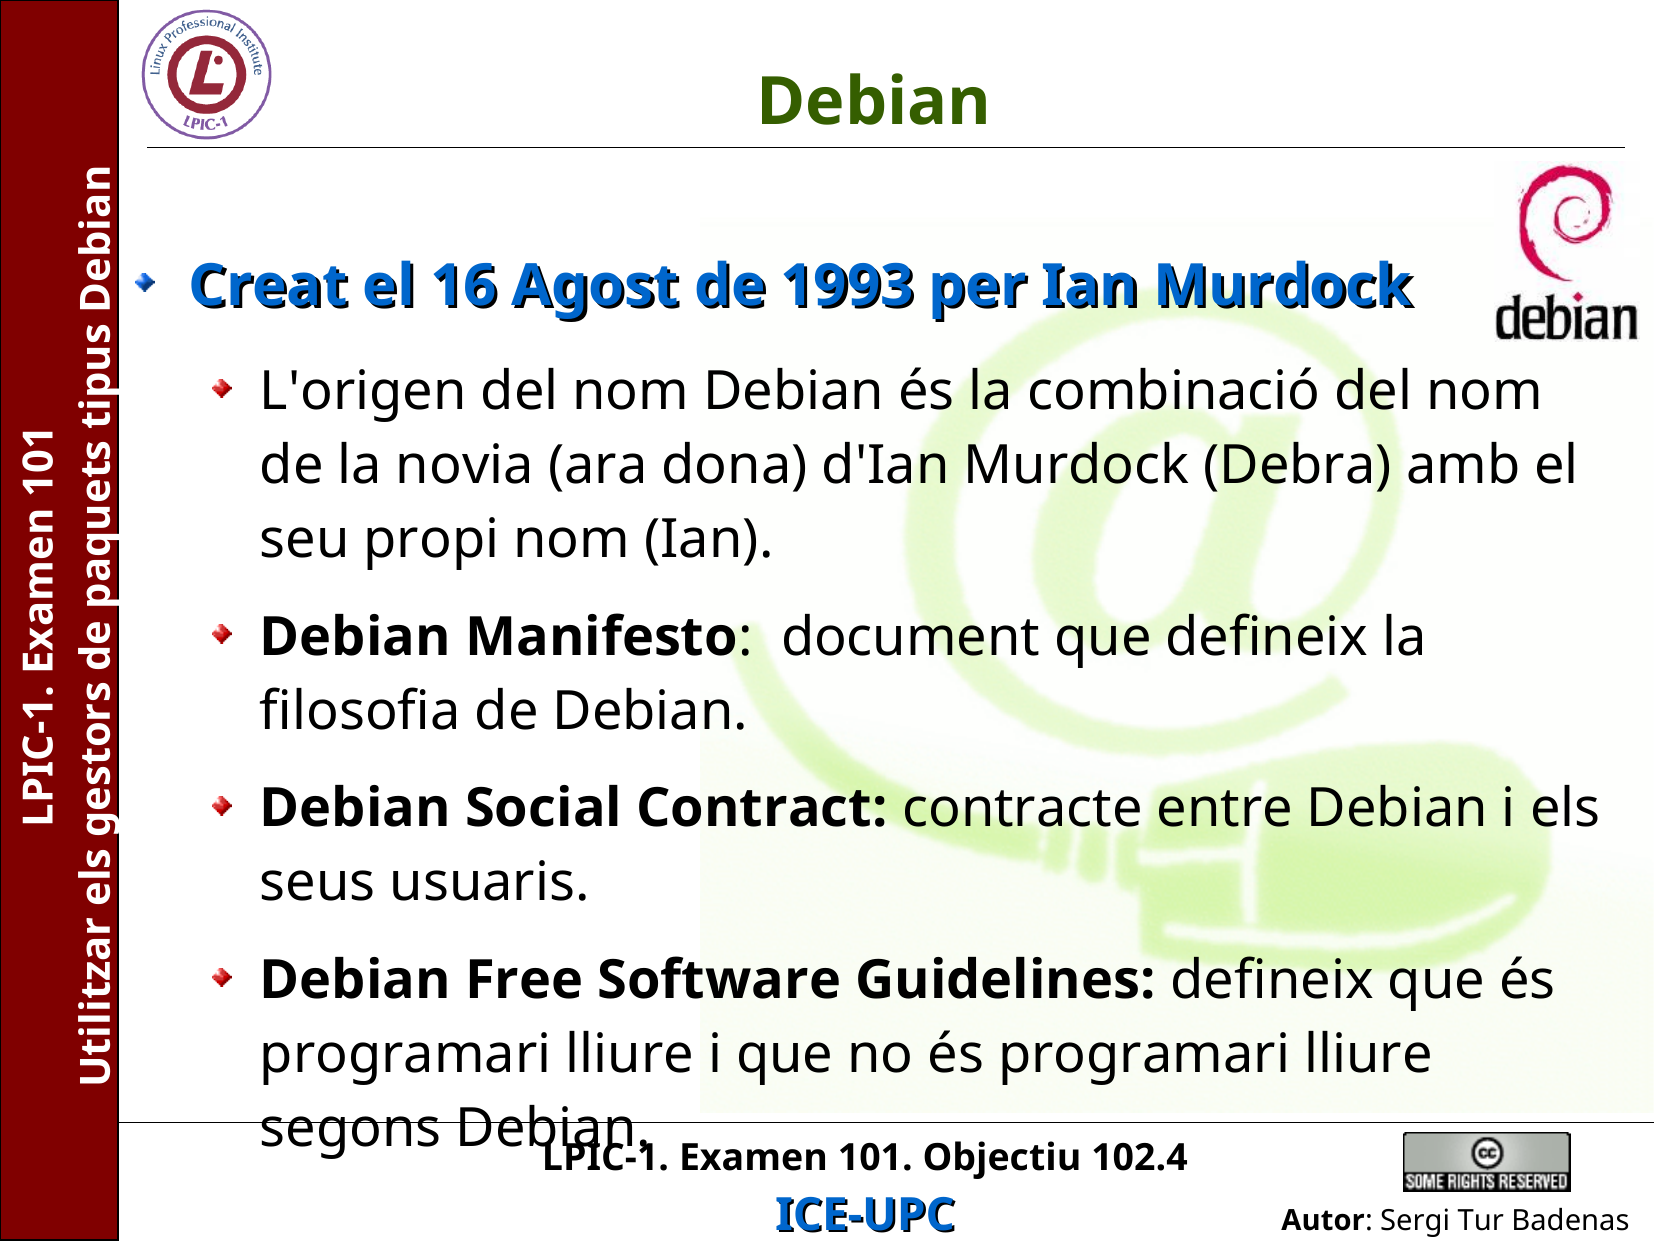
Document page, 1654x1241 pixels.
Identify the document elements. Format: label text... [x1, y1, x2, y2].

picture [1403, 1132, 1571, 1192]
picture [700, 161, 1654, 1113]
list Creat el 16 Agost de 1993 per Ian Murdock L'origen del nom Debian és la combinació del nom de la novia (ara dona) d'Ian Murdock (Debra) amb el seu propi nom (Ian). Debian Manifesto: document que defineix la filosofia de Debian. Debian Social Contract: contracte entre Debian i els seus usuaris. Debian Free Software Guidelines: defineix que és programari lliure i que no és programari lliure segons Debian. [118, 242, 1607, 1125]
title Debian [129, 49, 1619, 148]
picture [135, 5, 277, 49]
